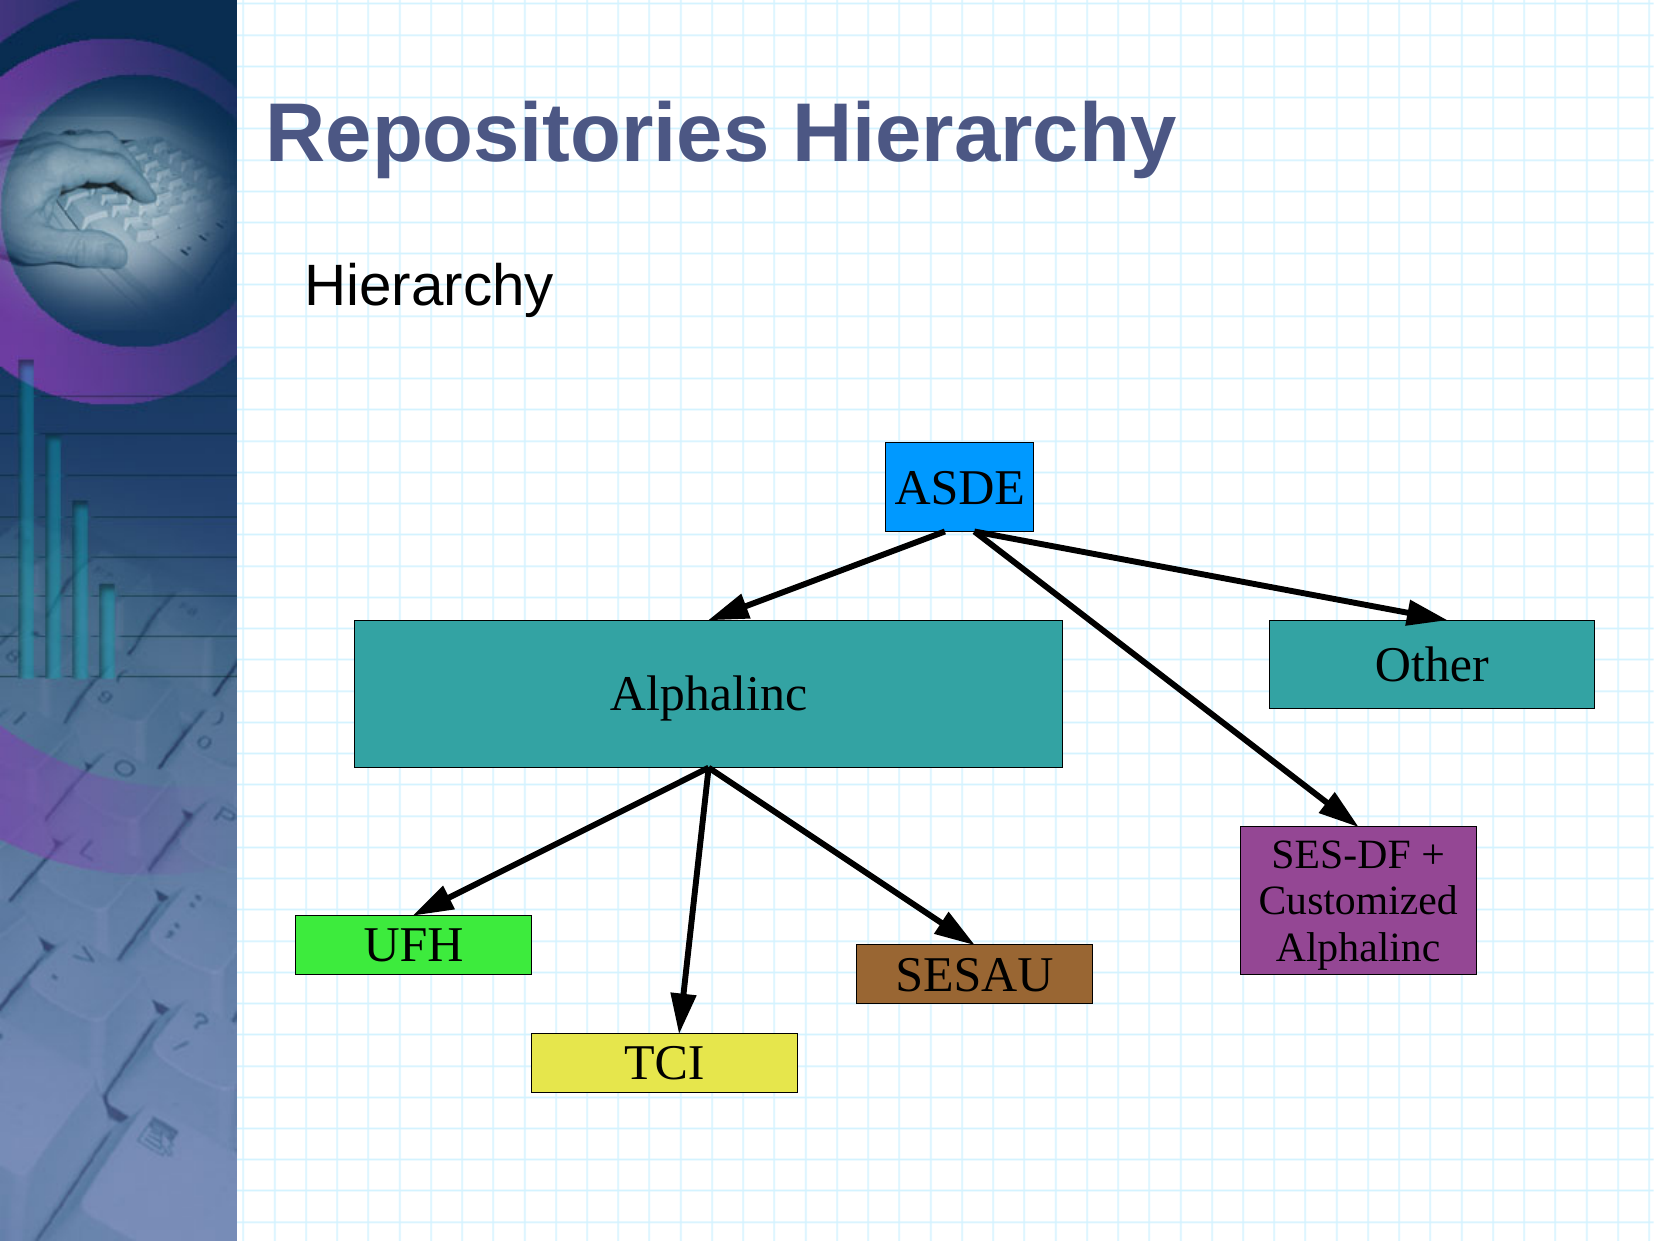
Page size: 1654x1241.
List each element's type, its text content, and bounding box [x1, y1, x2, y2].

text_box TCI [531, 1033, 798, 1093]
text_box ASDE [885, 442, 1034, 532]
list Hierarchy [295, 252, 1654, 355]
picture [0, 0, 1654, 1241]
text_box Alphalinc [354, 620, 1063, 768]
text_box SES-DF + Customized Alphalinc [1240, 826, 1477, 975]
text_box SESAU [856, 944, 1093, 1004]
text_box UFH [295, 915, 532, 975]
text_box Other [1269, 620, 1595, 709]
title Repositories Hierarchy [265, 59, 1651, 207]
